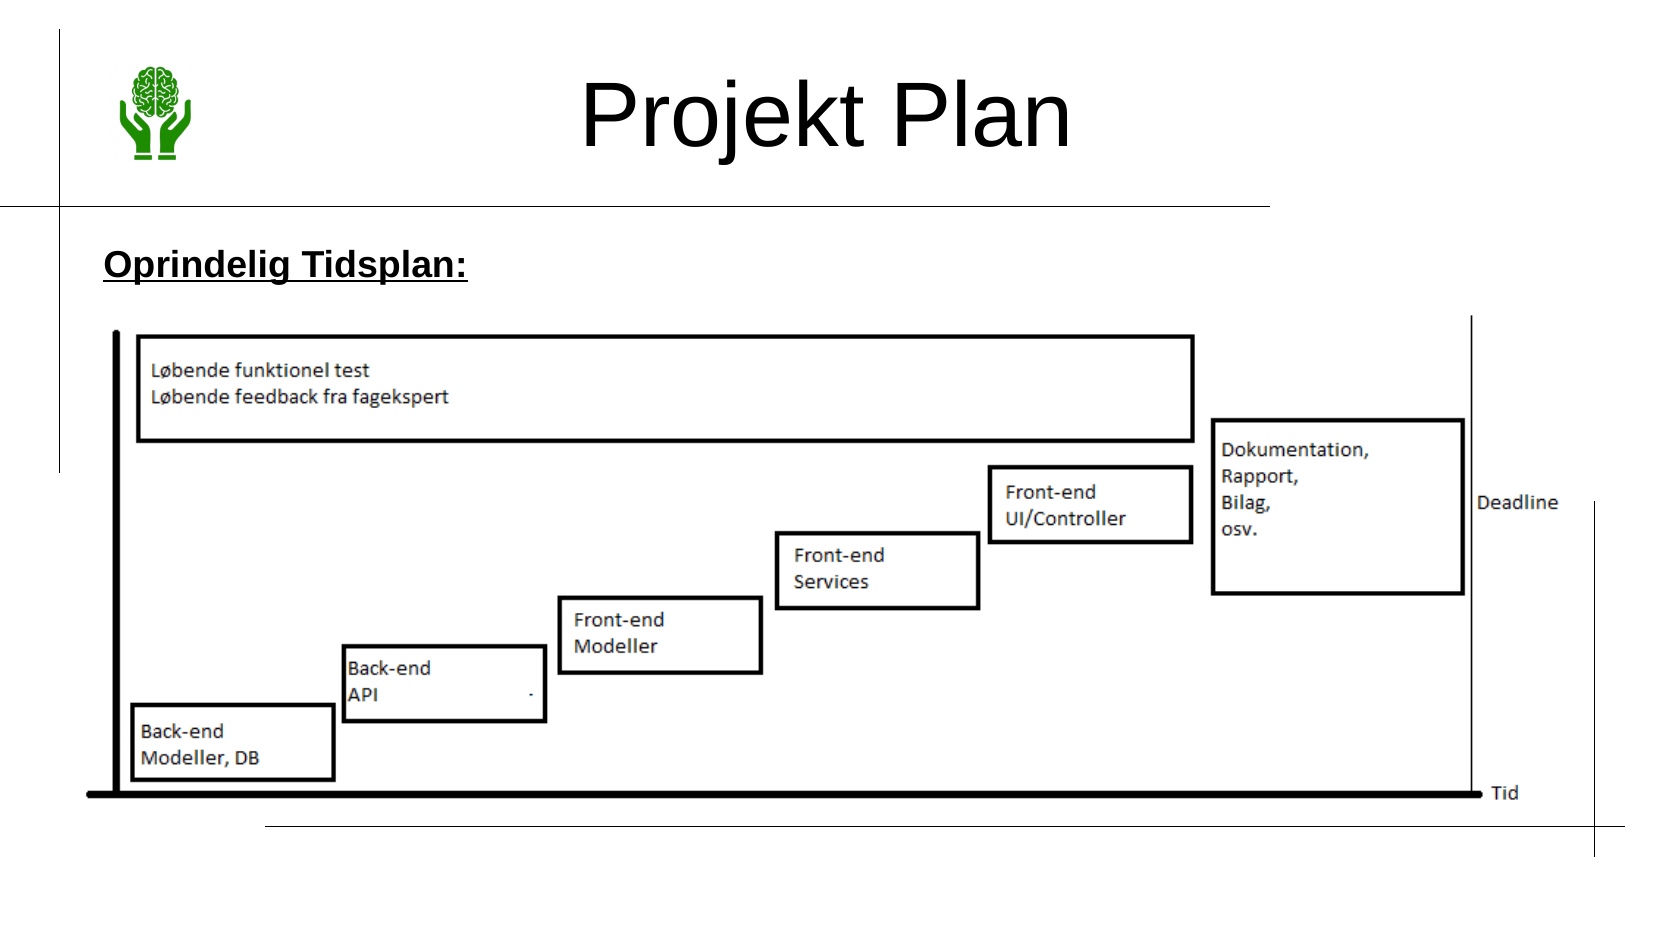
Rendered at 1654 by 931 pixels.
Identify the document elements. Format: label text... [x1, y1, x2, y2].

picture [106, 65, 203, 162]
text_box Oprindelig Tidsplan: [88, 236, 680, 295]
picture [60, 295, 1565, 817]
title Projekt Plan [82, 37, 1571, 193]
